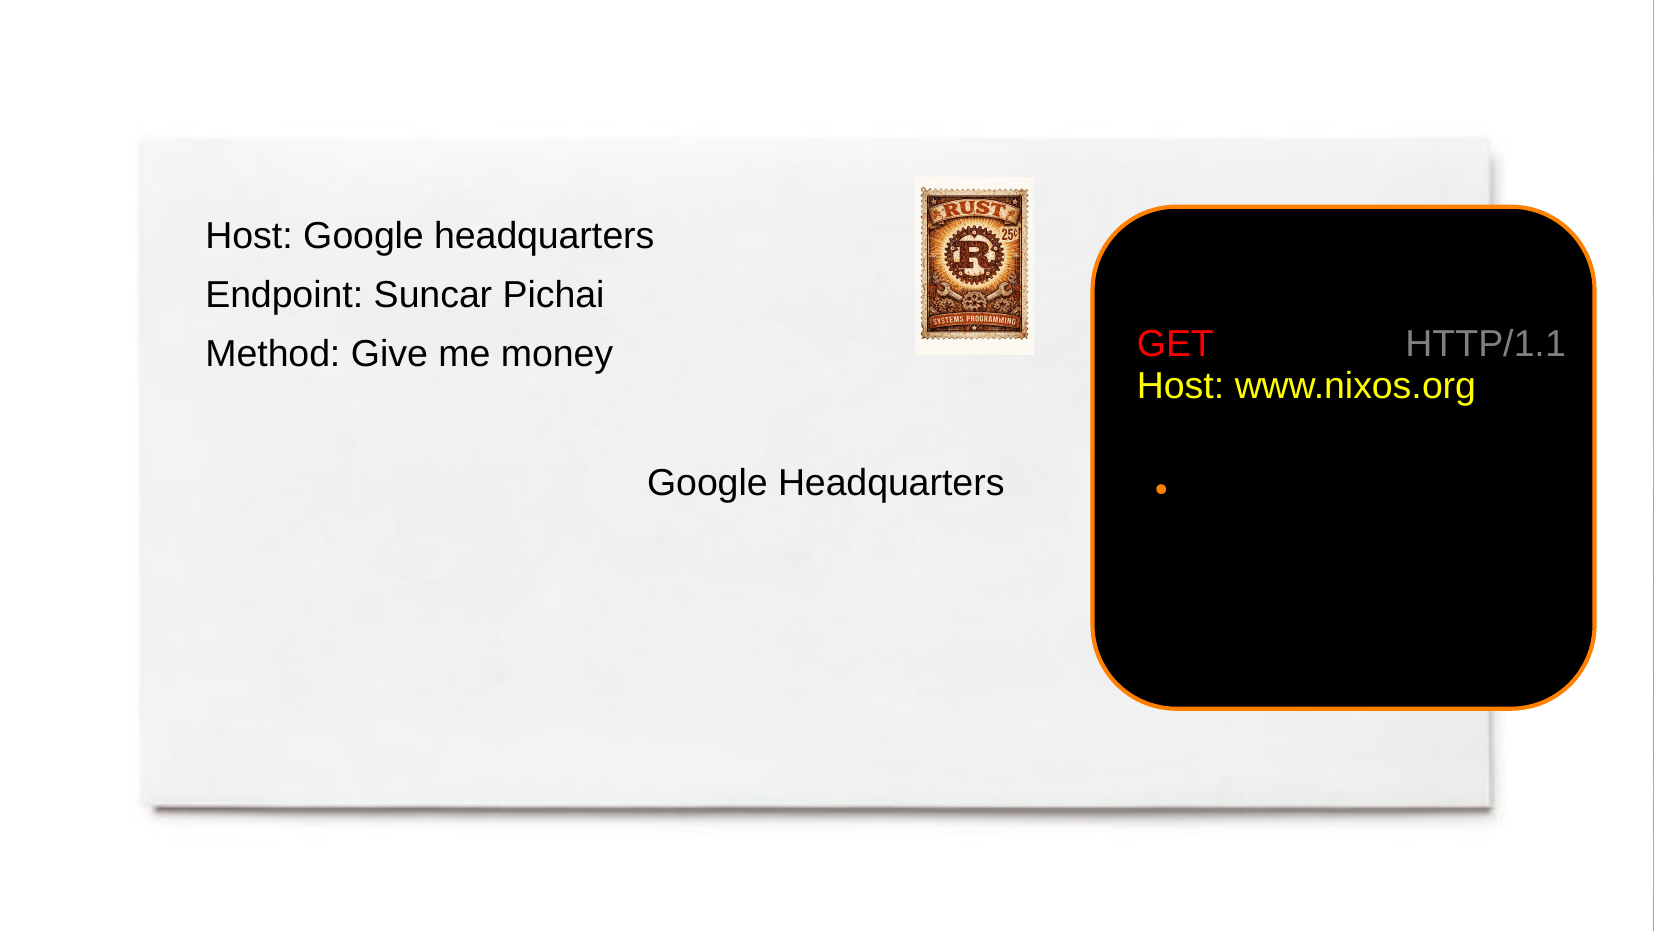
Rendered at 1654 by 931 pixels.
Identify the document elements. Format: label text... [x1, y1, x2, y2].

text_box Method: Give me money [190, 324, 650, 424]
text_box Host: Google headquarters [190, 206, 709, 306]
text_box Endpoint: Suncar Pichai [190, 265, 650, 324]
text_box GET /download HTTP/1.1 Host: www.nixos.org Method + host + endpoint = ID (GET vg.no/daily) [1122, 314, 1582, 414]
text_box [1092, 206, 1595, 709]
picture [0, 0, 1654, 931]
